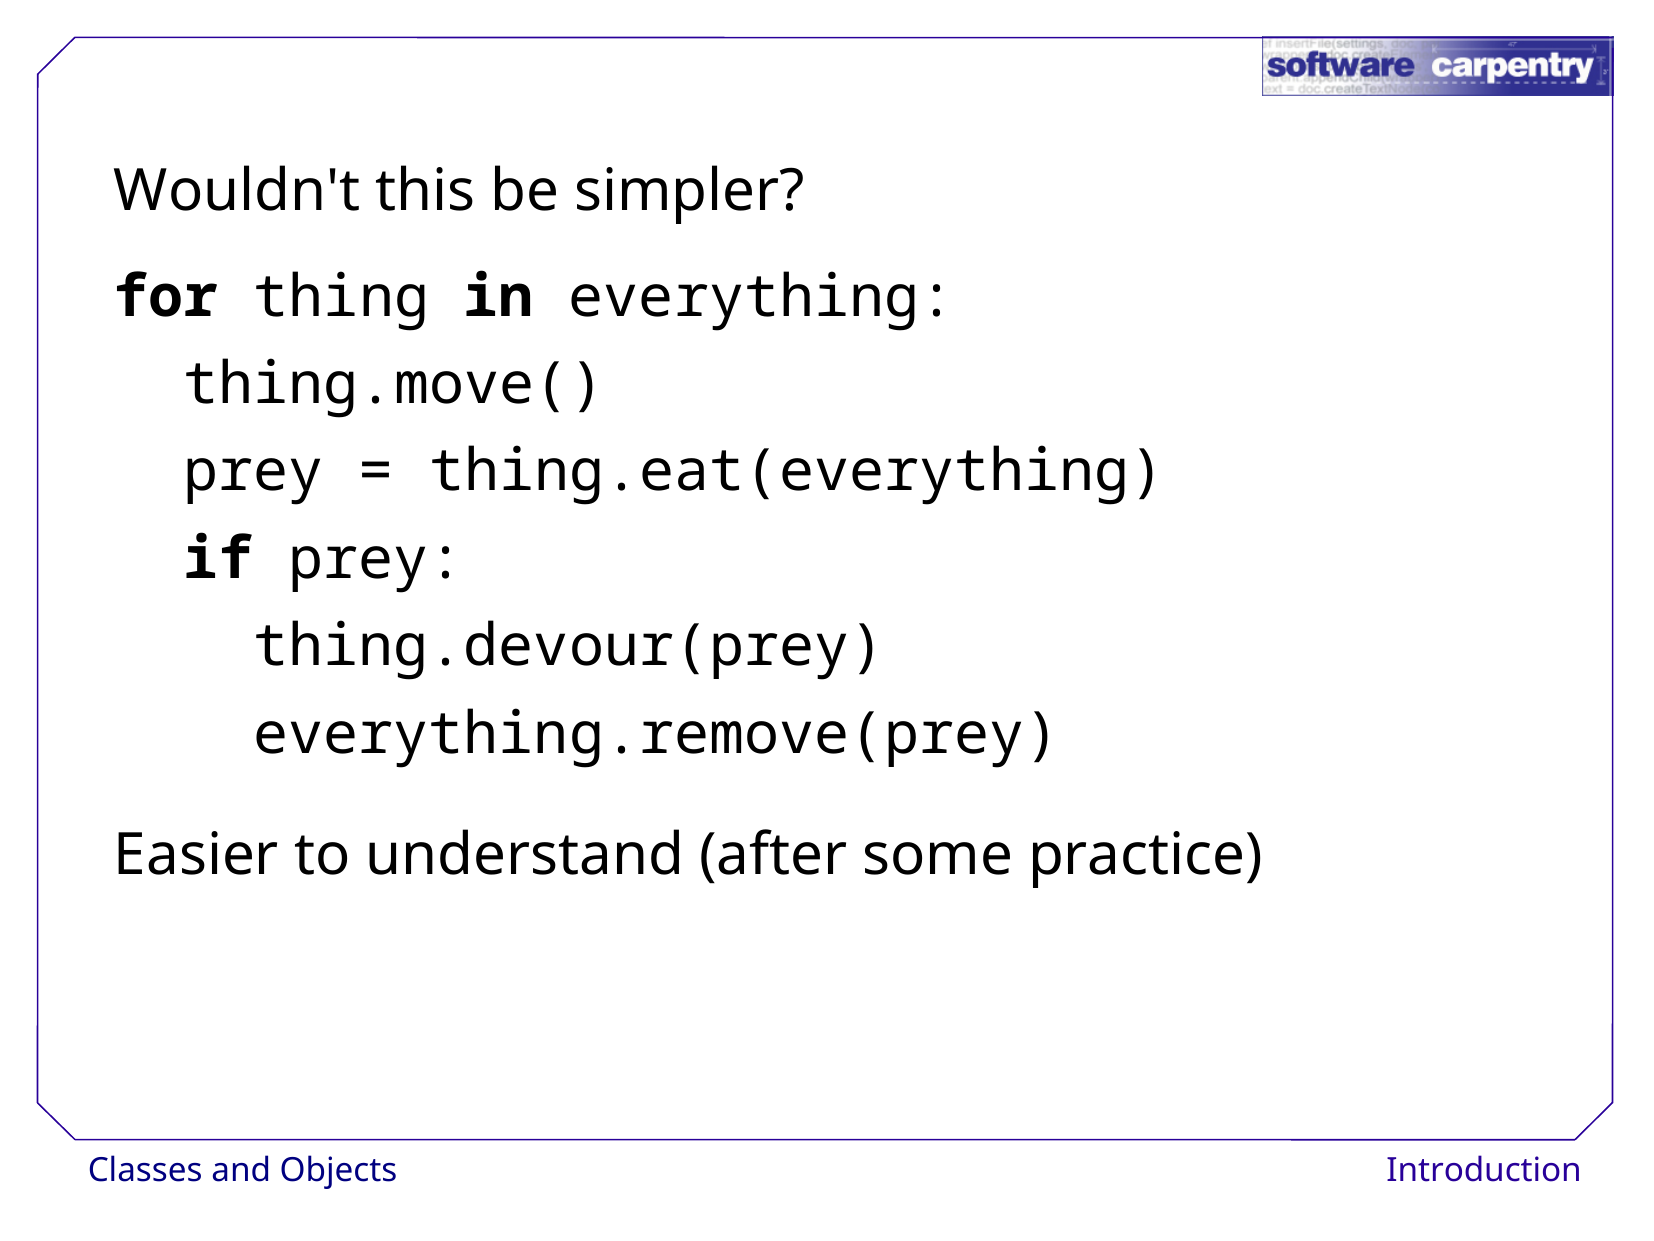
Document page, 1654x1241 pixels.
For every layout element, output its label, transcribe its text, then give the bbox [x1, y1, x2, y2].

text_box for thing in everything: thing.move() prey = thing.eat(everything) if prey: thing.devour(prey) everything.remove(prey) [99, 232, 1517, 773]
text_box Wouldn't this be simpler? [99, 109, 1517, 231]
picture [1262, 36, 1614, 96]
text_box Easier to understand (after some practice) [99, 773, 1517, 895]
